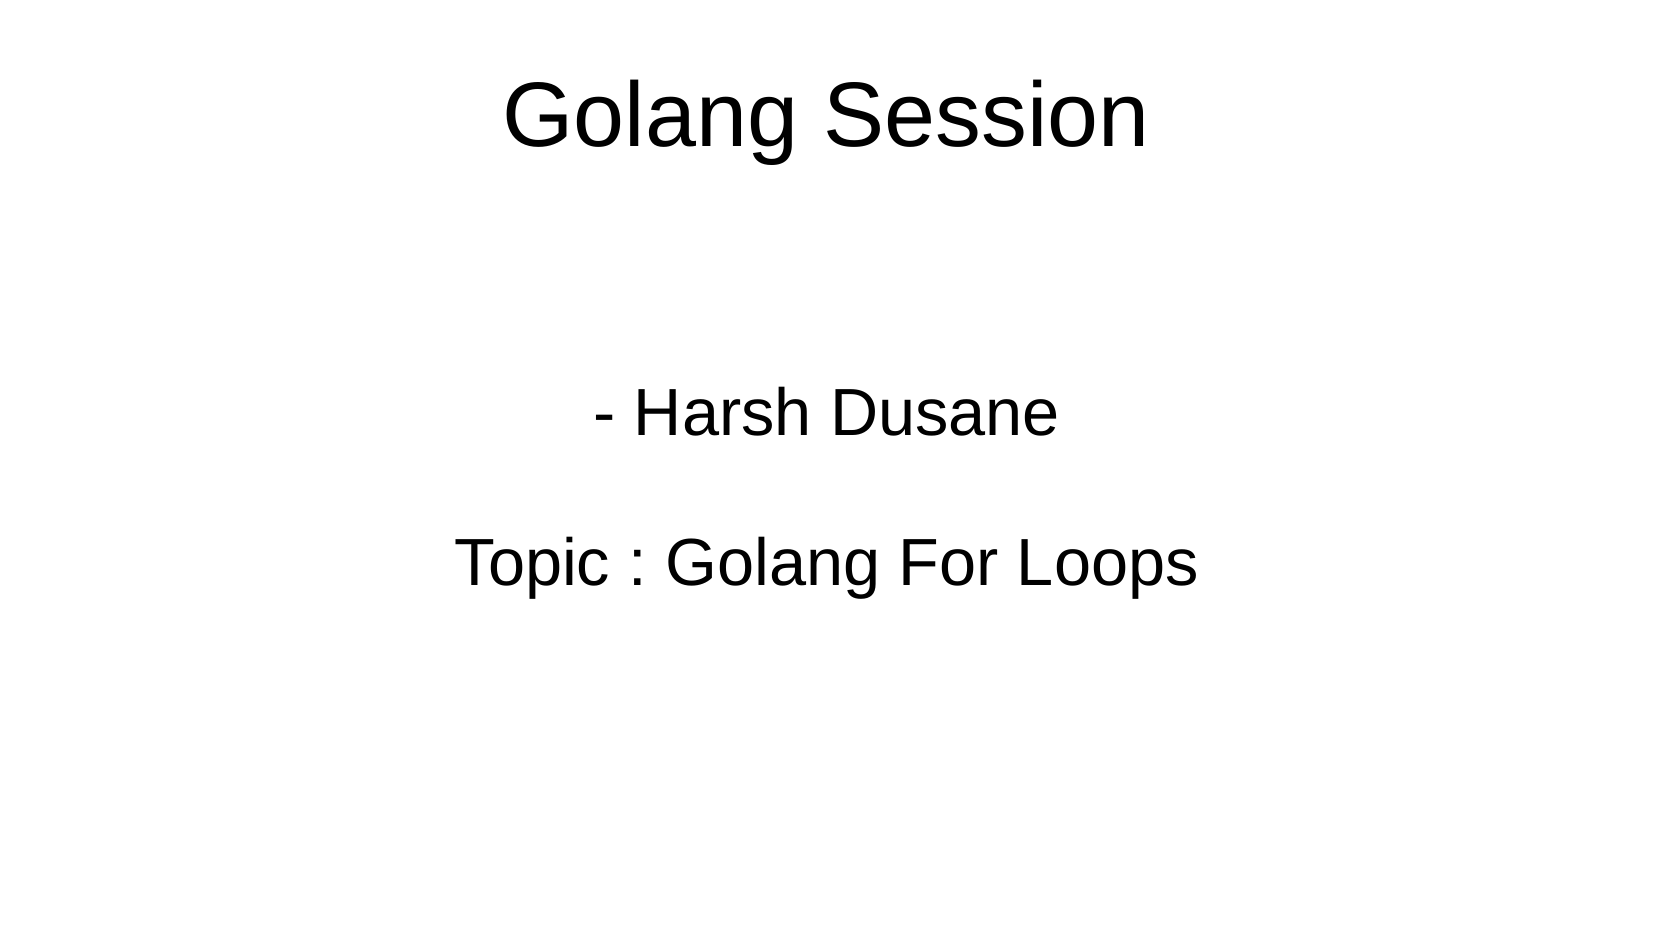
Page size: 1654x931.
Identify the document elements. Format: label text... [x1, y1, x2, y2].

subtitle - Harsh Dusane Topic : Golang For Loops [82, 217, 1571, 758]
title Golang Session [82, 37, 1571, 193]
